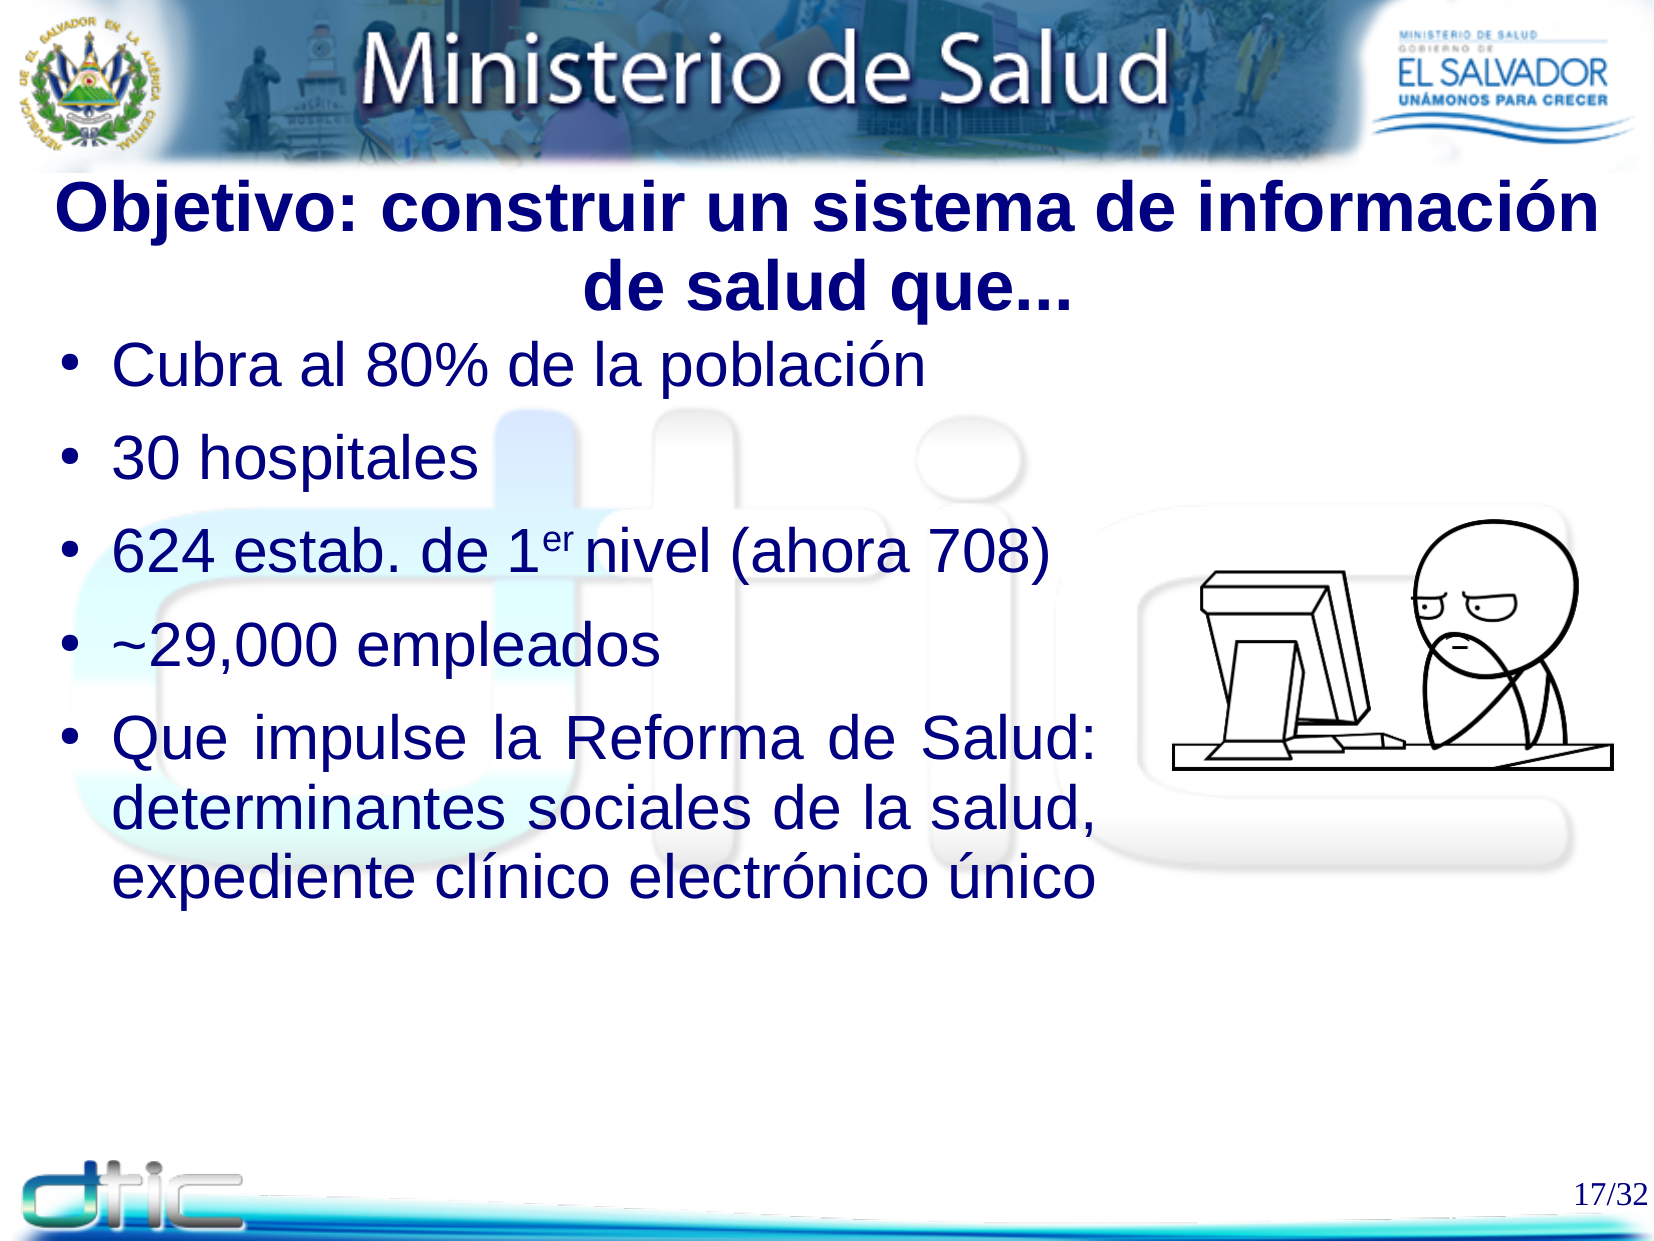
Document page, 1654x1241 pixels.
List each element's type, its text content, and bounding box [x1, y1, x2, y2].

text_box <número>/32 [1322, 1175, 1650, 1240]
picture [1167, 512, 1618, 775]
picture [12, 1160, 1654, 1241]
title Objetivo: construir un sistema de información de salud que... [11, 167, 1646, 326]
list Cubra al 80% de la población 30 hospitales 624 estab. de 1er nivel (ahora 708) ~29,000 empleados Que impulse la Reforma de Salud: determinantes sociales de la salud, expediente clínico electrónico único [40, 329, 1100, 1179]
picture [0, 0, 1654, 173]
